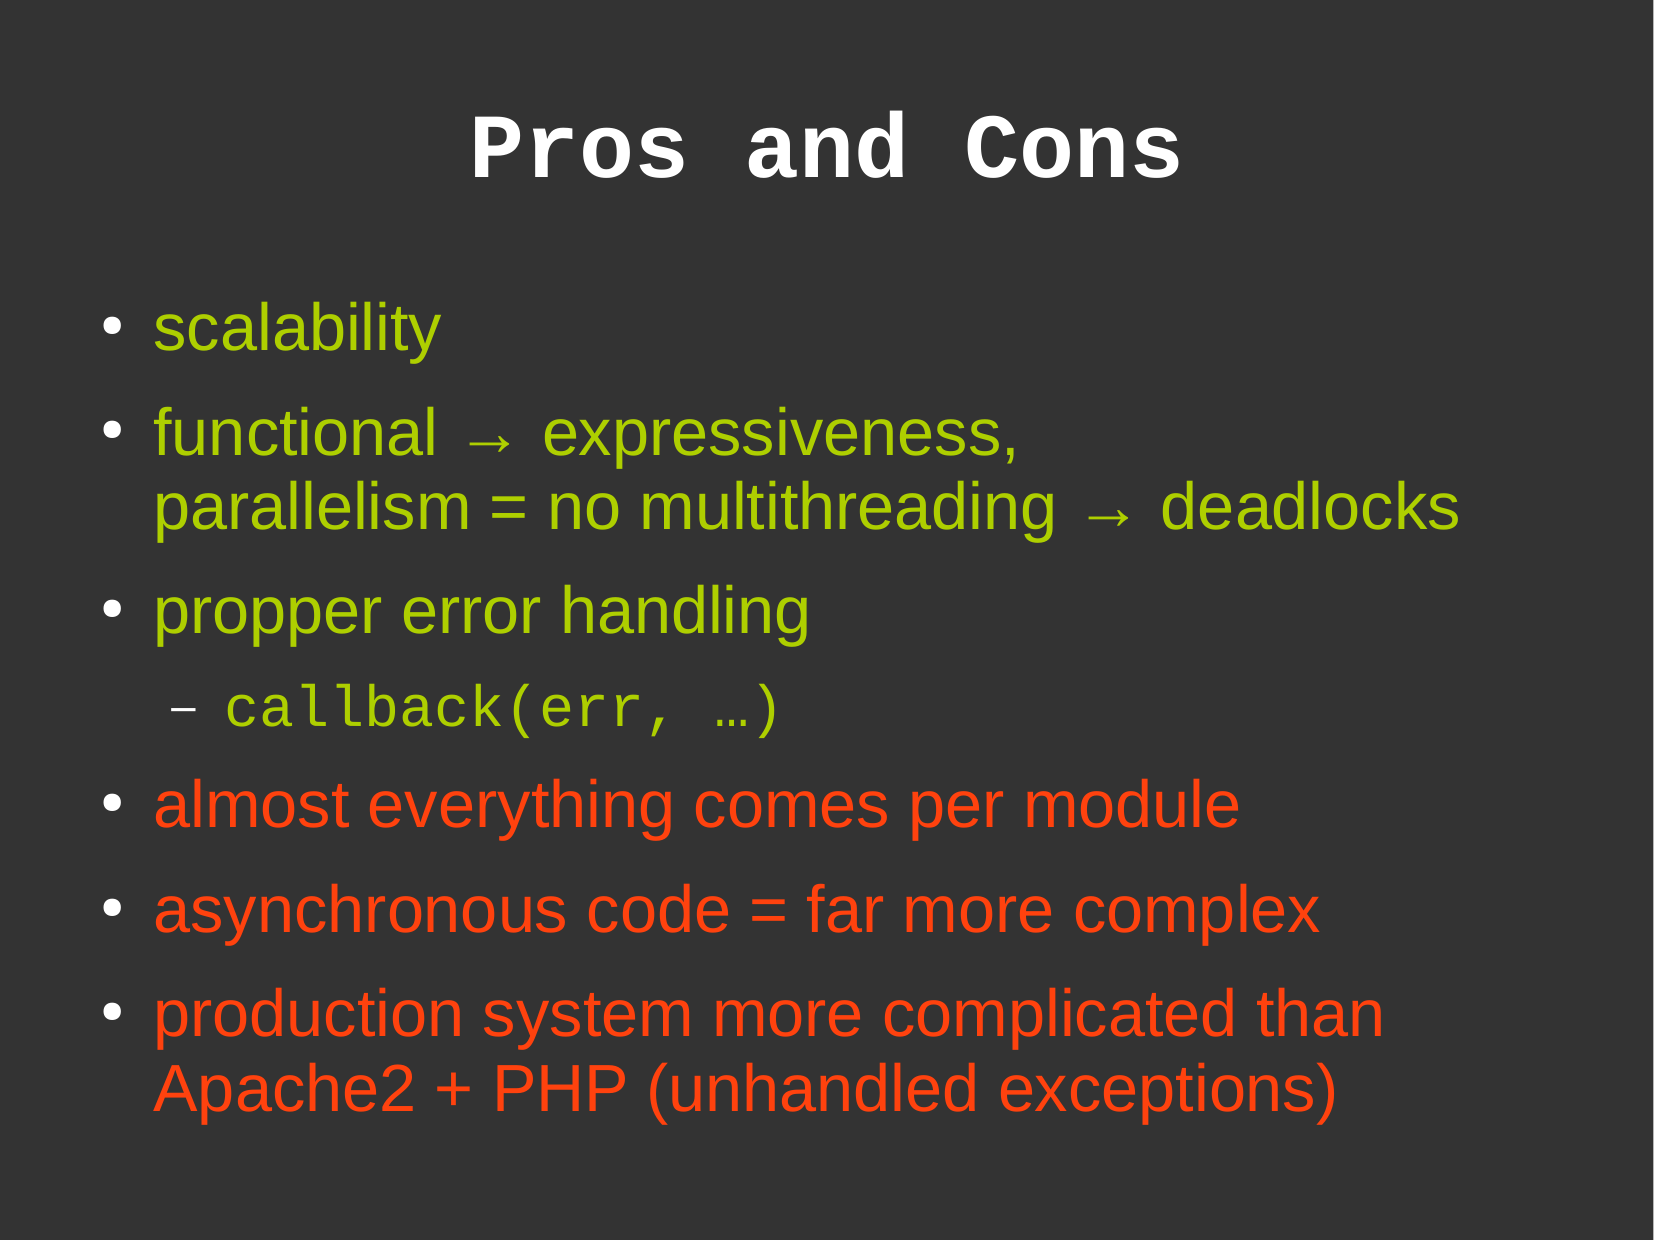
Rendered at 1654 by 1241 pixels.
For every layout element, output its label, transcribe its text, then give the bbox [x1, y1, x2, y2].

title Pros and Cons [82, 49, 1571, 257]
list scalability functional → expressiveness, parallelism = no multithreading → deadlocks propper error handling callback(err, …) almost everything comes per module asynchronous code = far more complex production system more complicated than Apache2 + PHP (unhandled exceptions) [82, 290, 1571, 1147]
